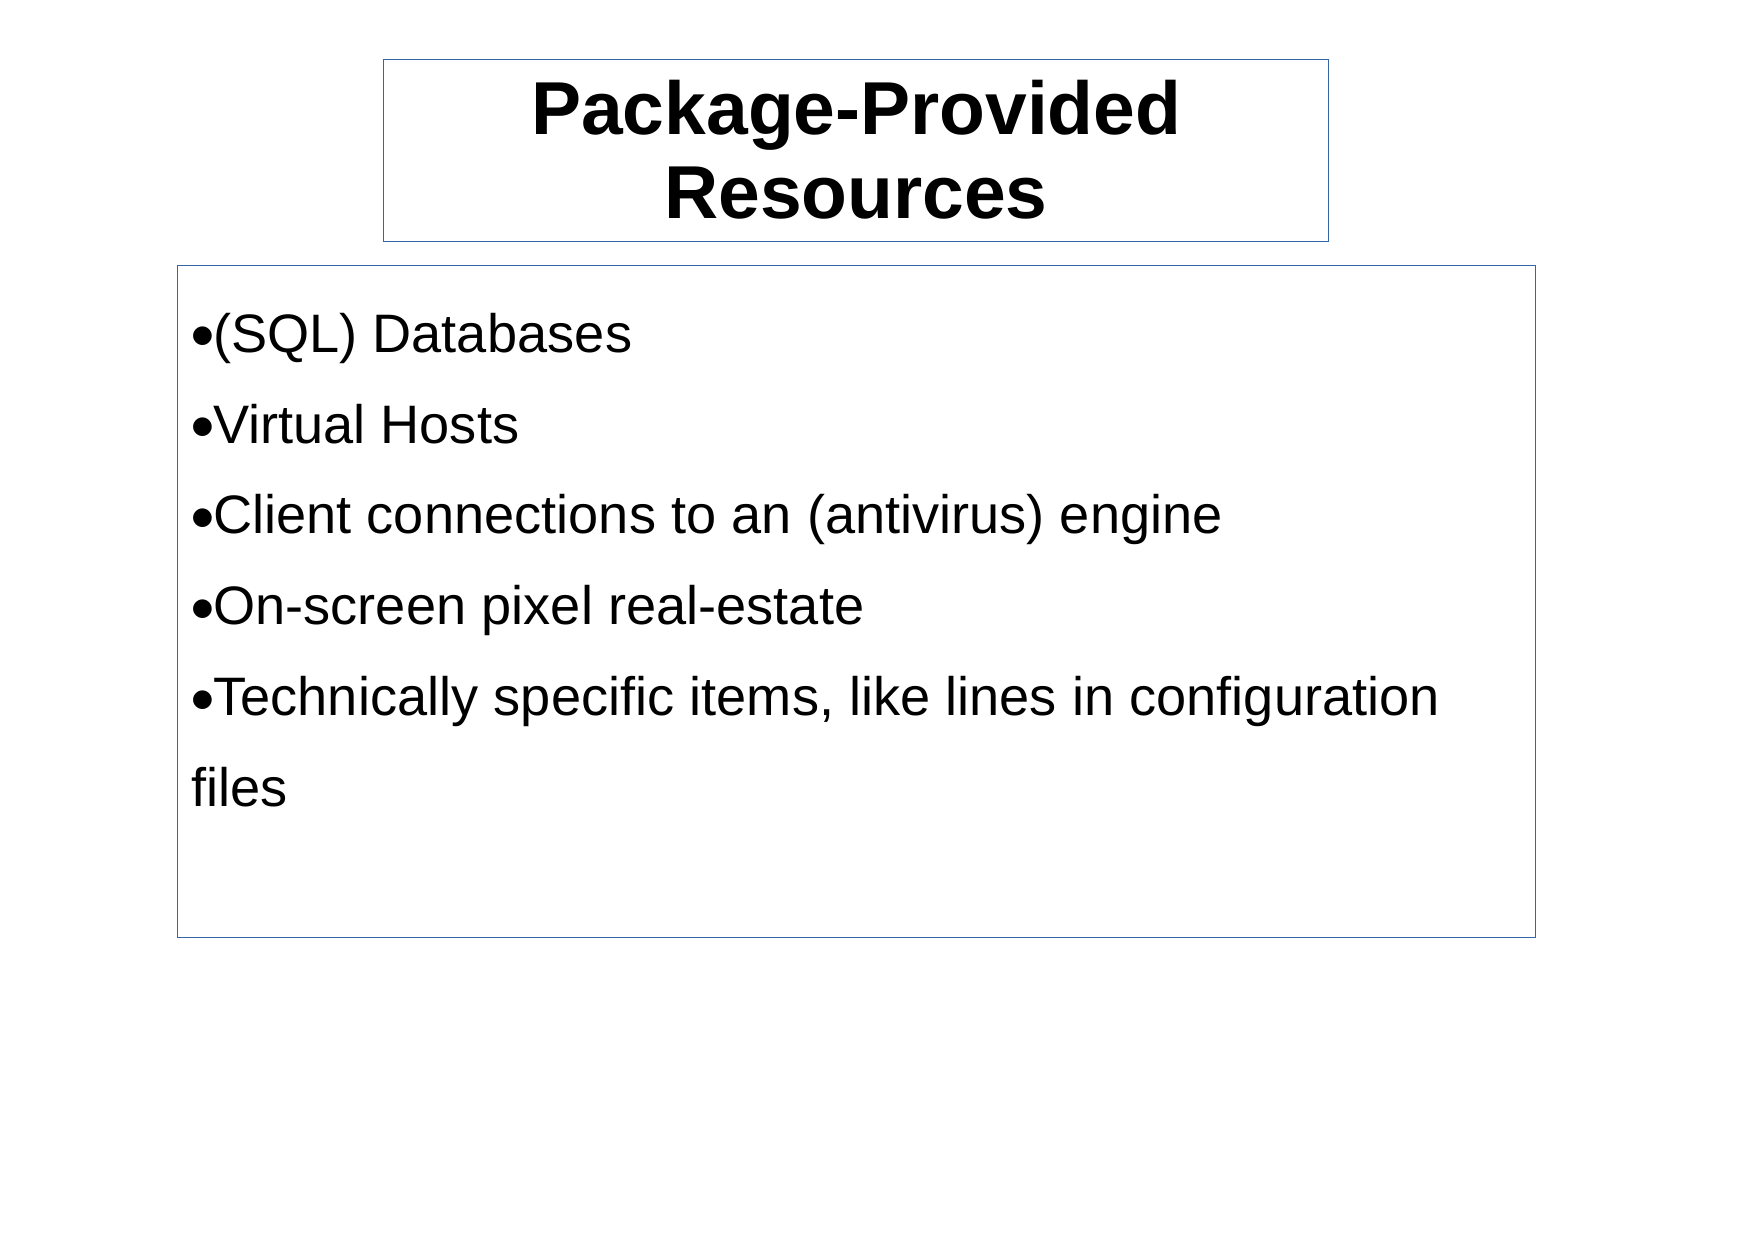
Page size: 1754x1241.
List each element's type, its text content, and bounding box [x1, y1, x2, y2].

text_box (SQL) Databases Virtual Hosts Client connections to an (antivirus) engine On-screen pixel real-estate Technically specific items, like lines in configuration files [177, 265, 1536, 938]
text_box Package-Provided Resources [383, 59, 1329, 232]
